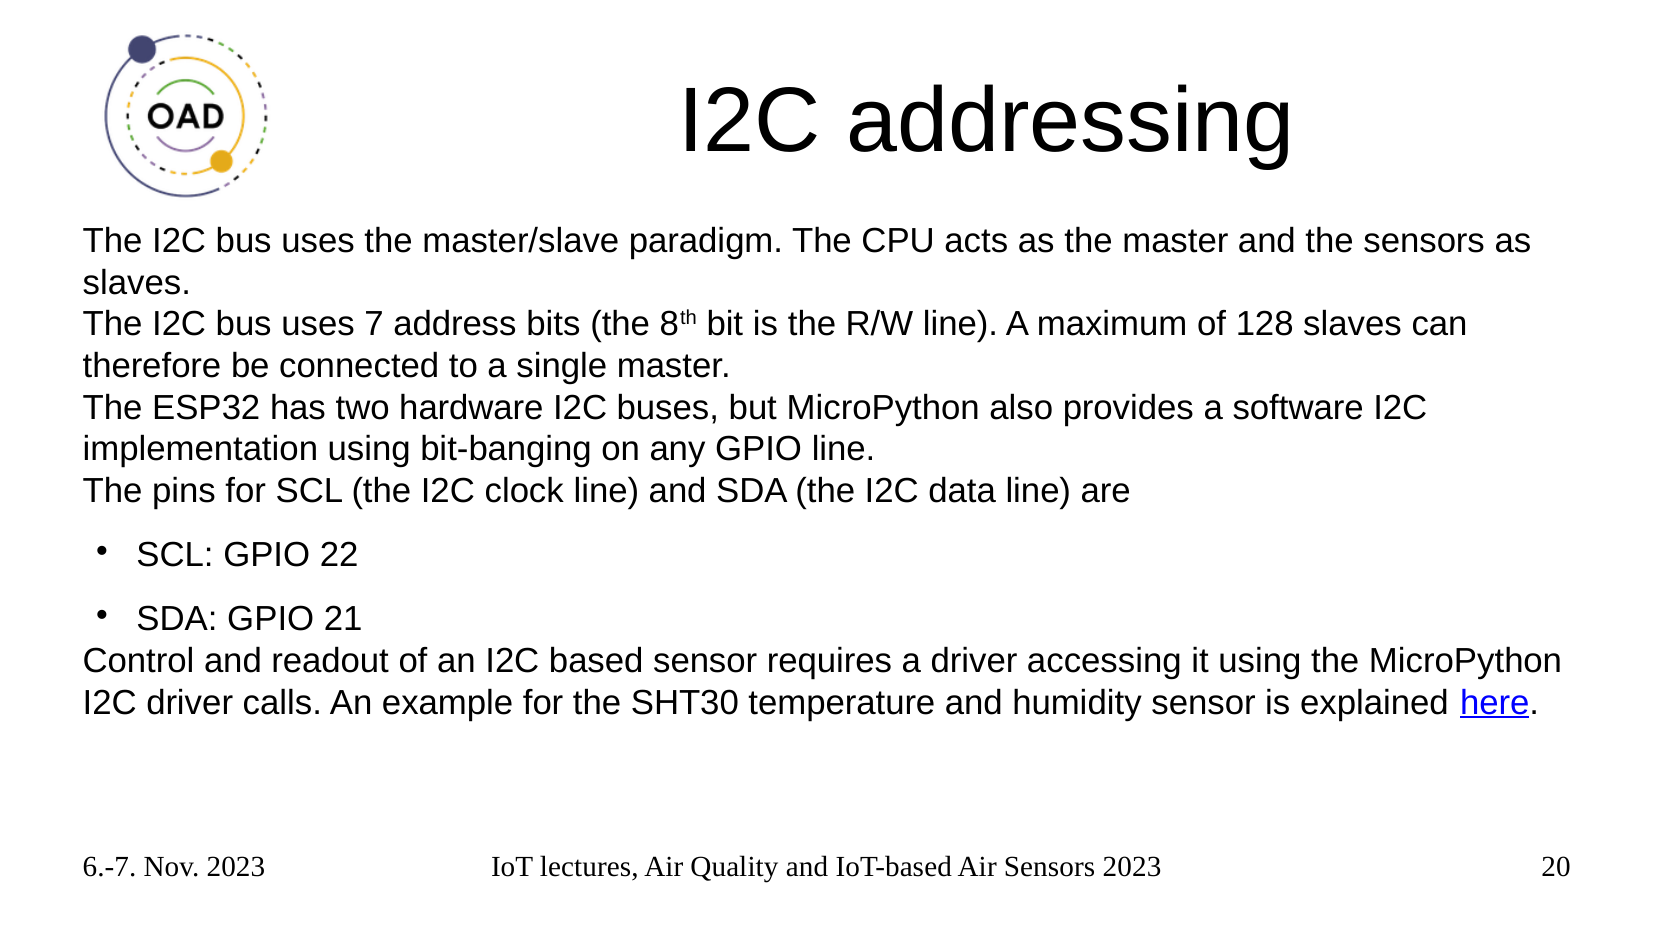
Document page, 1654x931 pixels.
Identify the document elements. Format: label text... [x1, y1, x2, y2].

title I2C addressing [403, 37, 1571, 193]
list The I2C bus uses the master/slave paradigm. The CPU acts as the master and the sensors as slaves. The I2C bus uses 7 address bits (the 8th bit is the R/W line). A maximum of 128 slaves can therefore be connected to a single master. The ESP32 has two hardware I2C buses, but MicroPython also provides a software I2C implementation using bit-banging on any GPIO line. The pins for SCL (the I2C clock line) and SDA (the I2C data line) are SCL: GPIO 22 SDA: GPIO 21 Control and readout of an I2C based sensor requires a driver accessing it using the MicroPython I2C driver calls. An example for the SHT30 temperature and humidity sensor is explained here. [82, 217, 1571, 757]
picture [64, 20, 302, 218]
